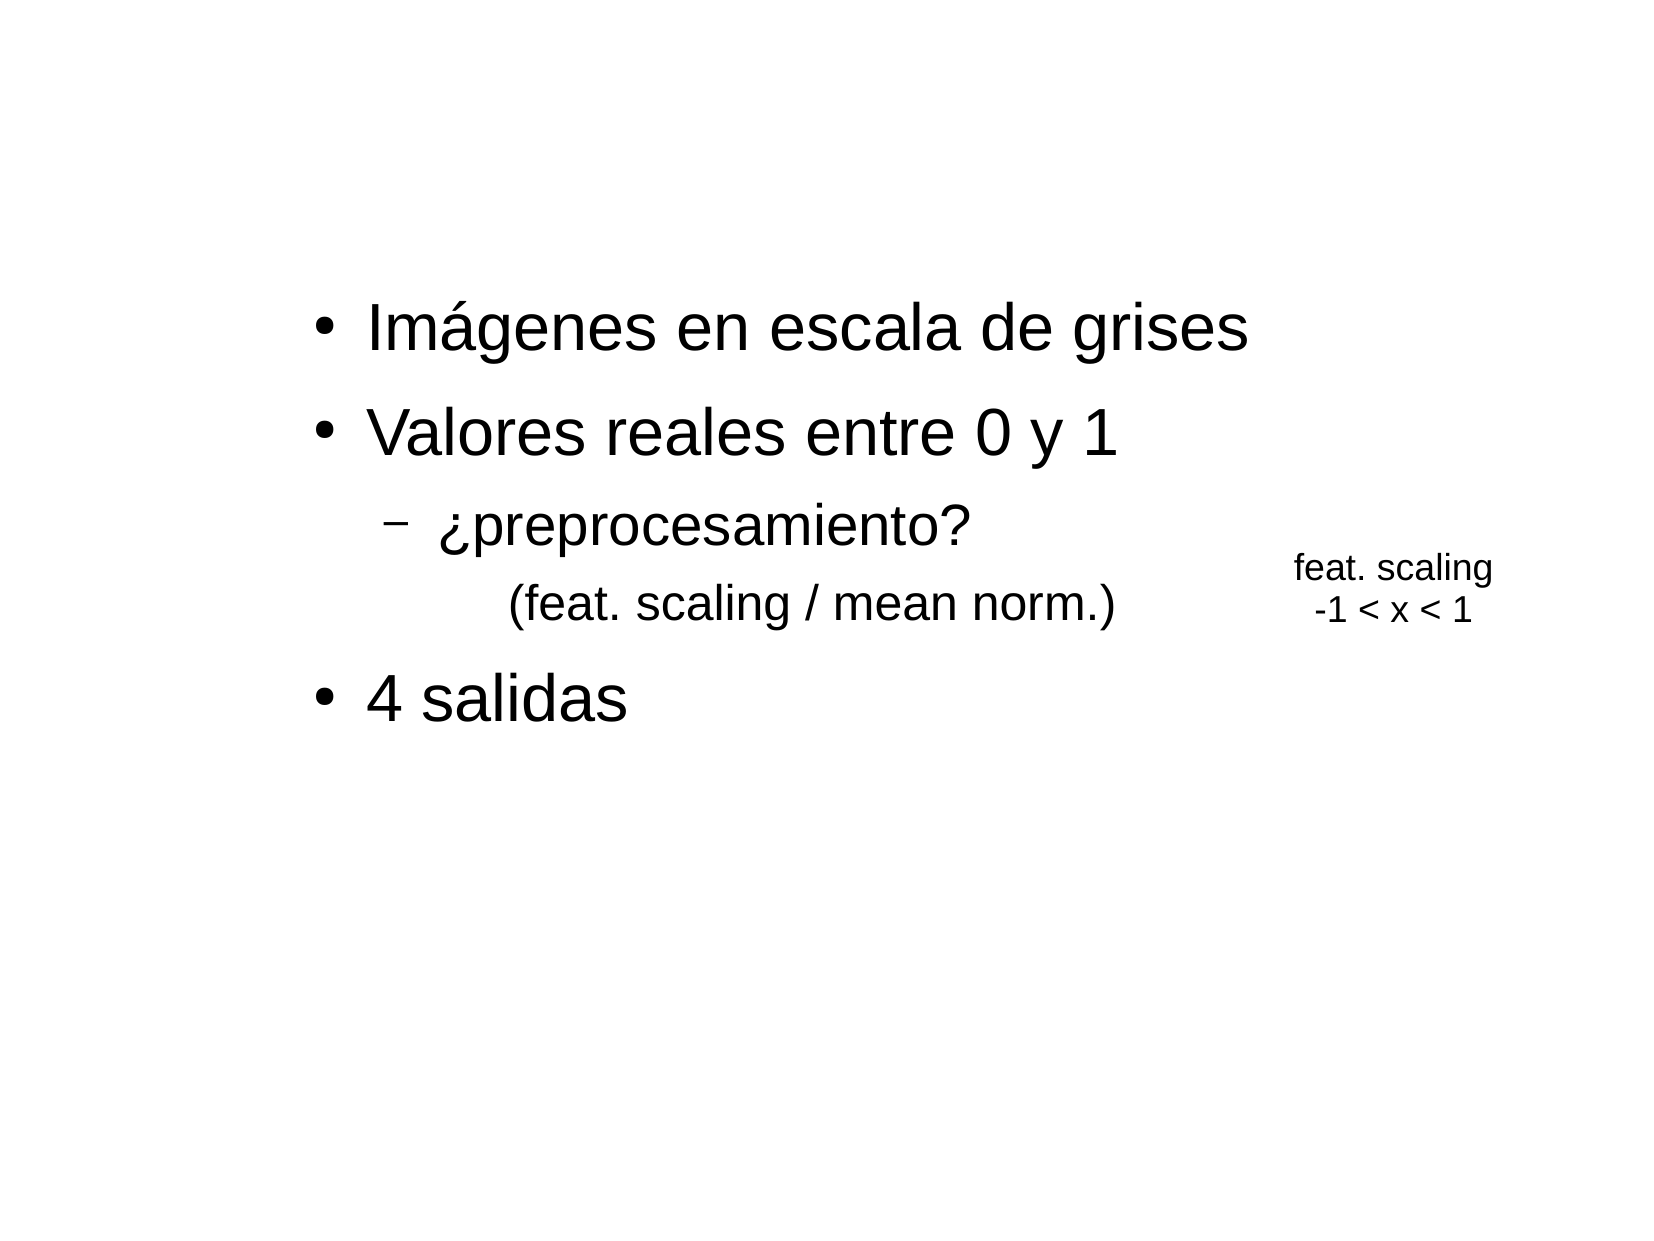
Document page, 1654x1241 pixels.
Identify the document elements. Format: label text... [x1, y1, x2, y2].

text_box feat. scaling -1 < x < 1 [1240, 538, 1548, 638]
list Imágenes en escala de grises Valores reales entre 0 y 1 ¿preprocesamiento? (feat. scaling / mean norm.) 4 salidas [295, 290, 1571, 1010]
